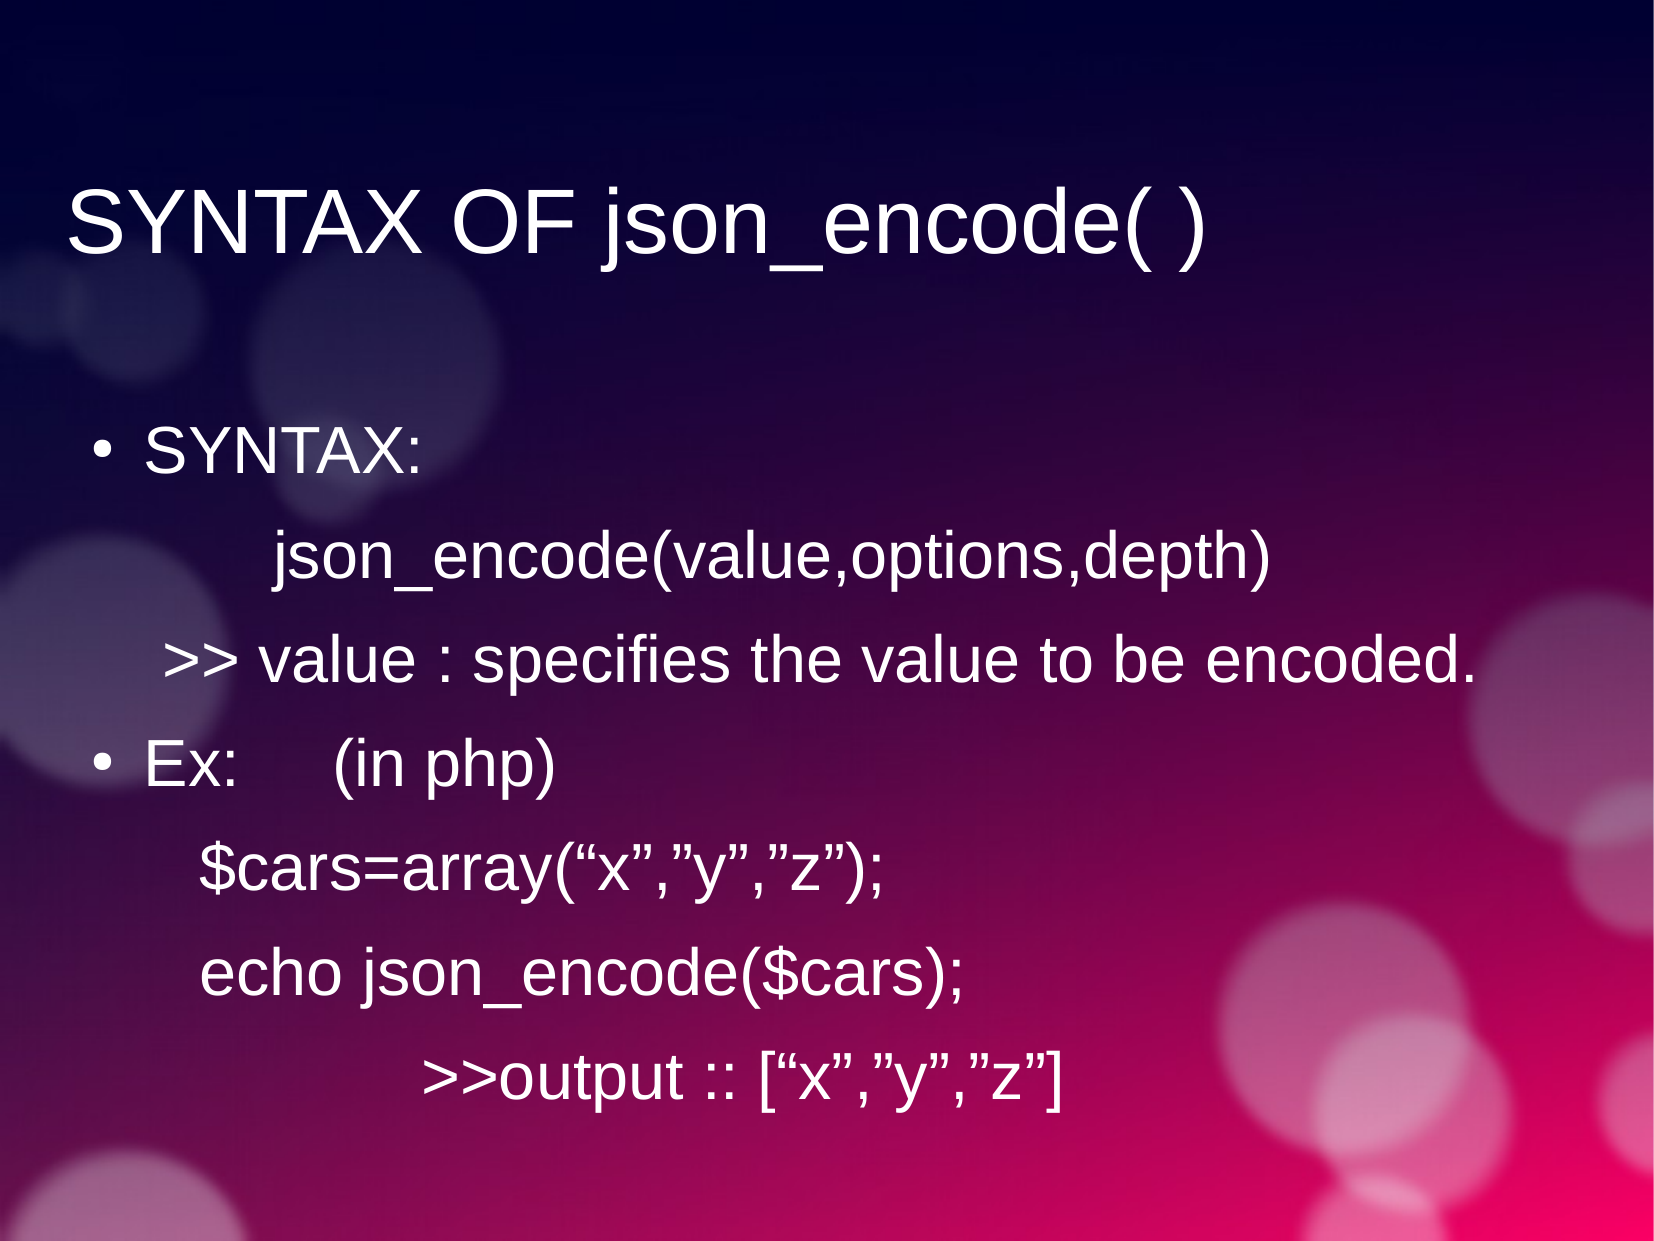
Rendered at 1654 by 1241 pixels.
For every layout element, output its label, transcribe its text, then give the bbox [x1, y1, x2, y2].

picture [0, 0, 1654, 1241]
list SYNTAX: json_encode(value,options,depth) >> value : specifies the value to be encoded. Ex: (in php) $cars=array(“x”,”y”,”z”); echo json_encode($cars); >>output :: [“x”,”y”,”z”] [72, 413, 1562, 1158]
title SYNTAX OF json_encode( ) [65, 118, 1554, 326]
